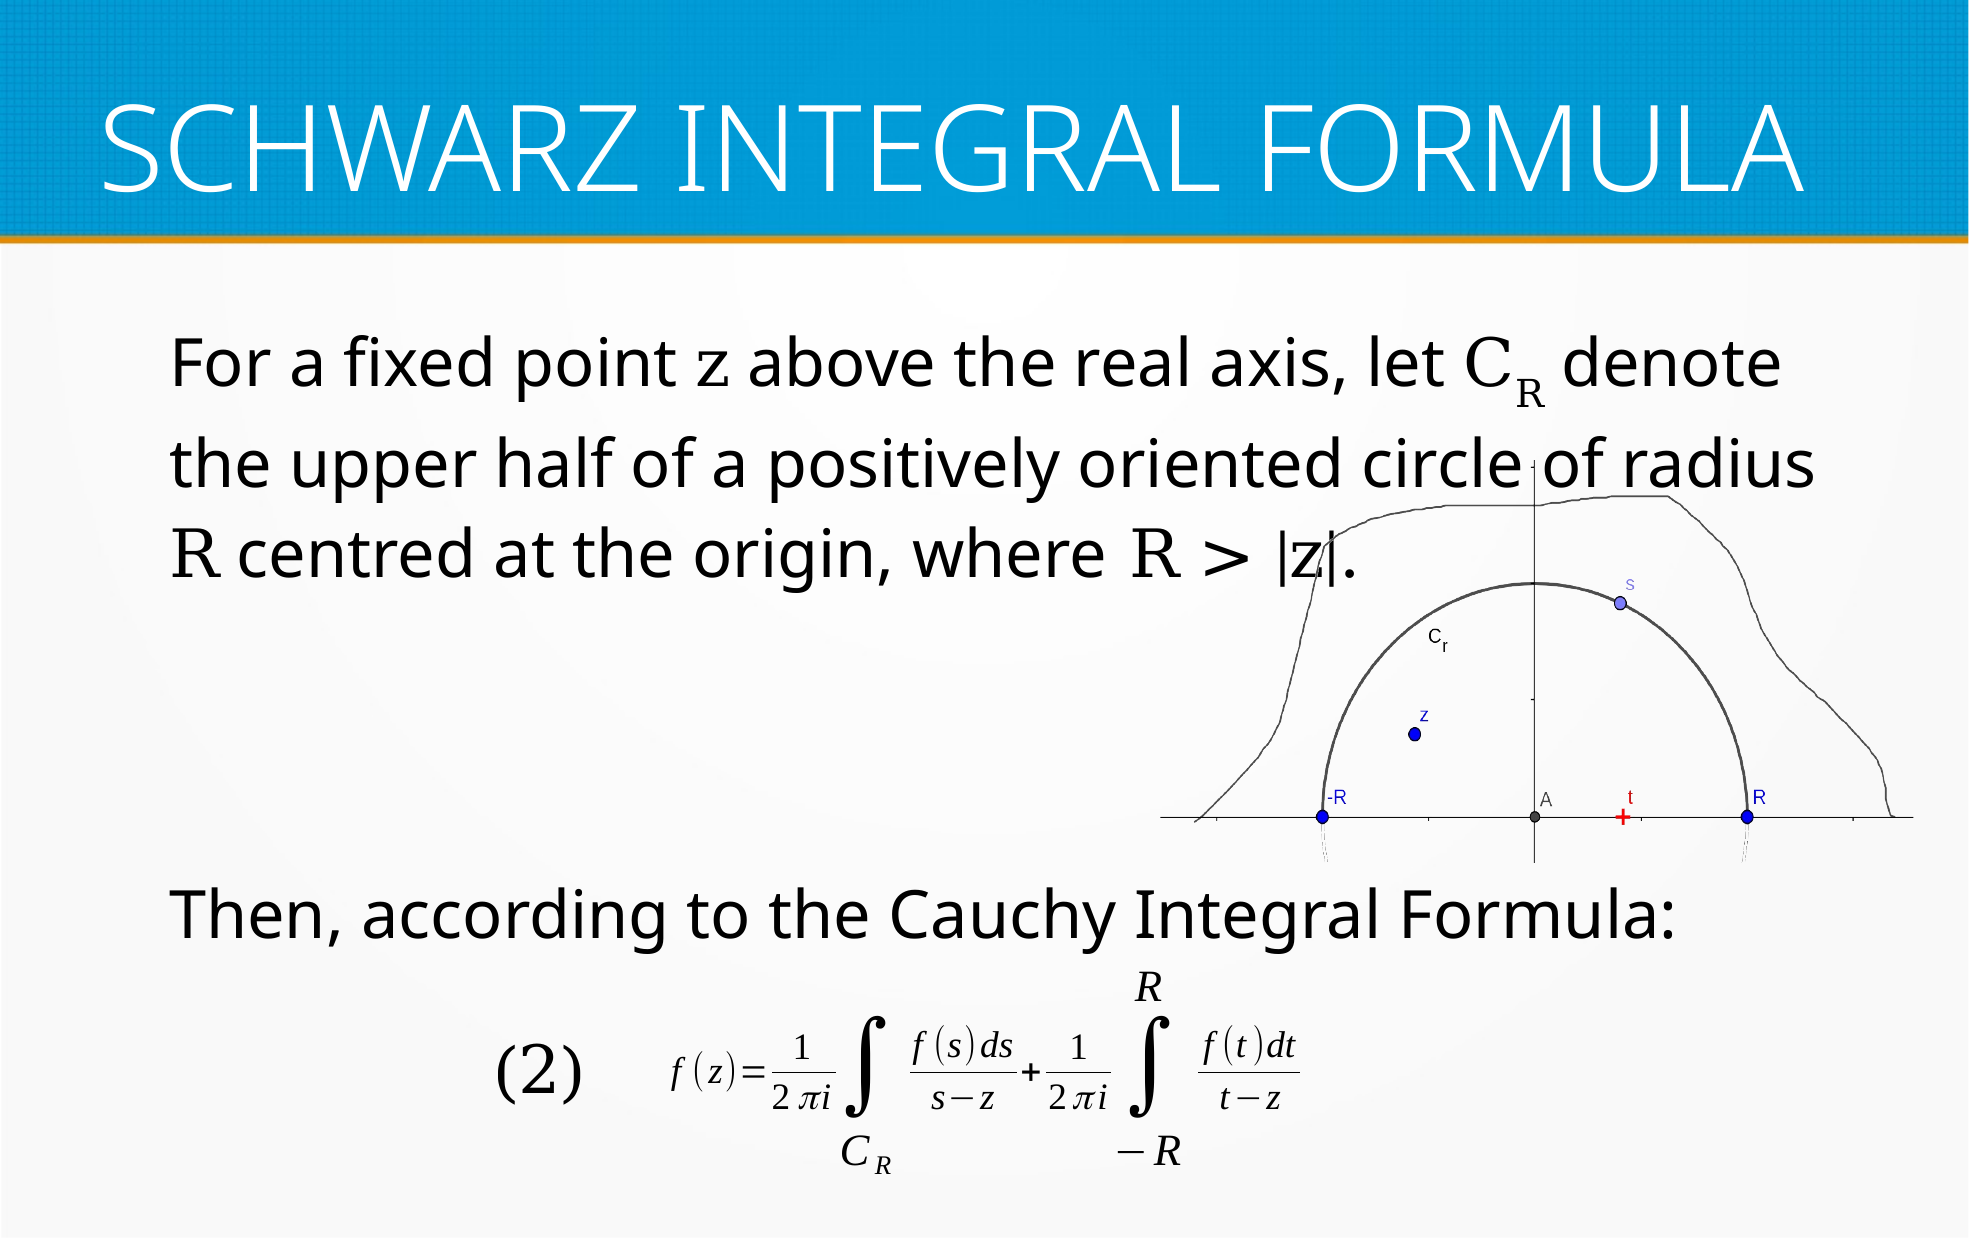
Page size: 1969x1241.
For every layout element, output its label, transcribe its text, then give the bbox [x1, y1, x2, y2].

list For a fixed point z above the real axis, let CR denote the upper half of a positively oriented circle of radius R centred at the origin, where R > |z|. Then, according to the Cauchy Integral Formula: [98, 315, 1861, 1081]
picture [0, 233, 1969, 1241]
text_box (2) [484, 1001, 615, 1147]
chart [661, 961, 1312, 1182]
title SCHWARZ INTEGRAL FORMULA [98, 19, 1870, 227]
